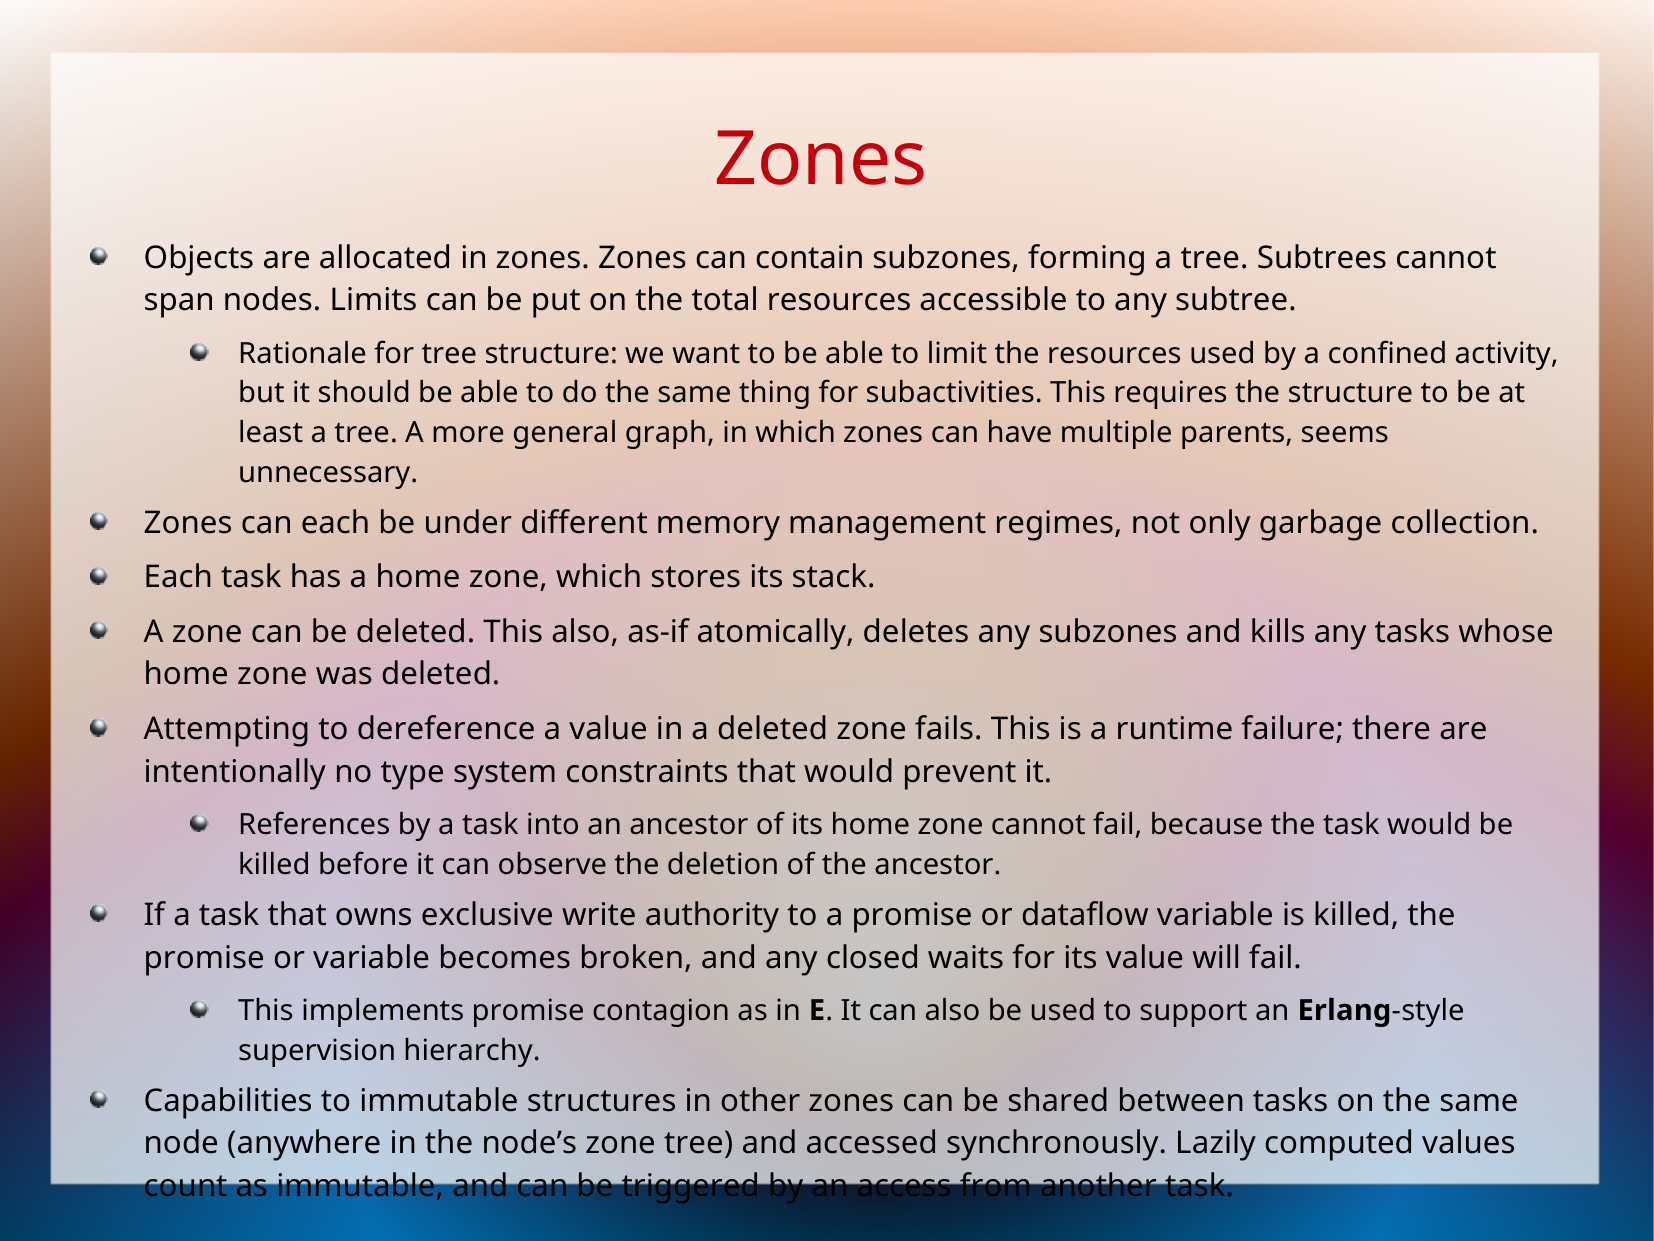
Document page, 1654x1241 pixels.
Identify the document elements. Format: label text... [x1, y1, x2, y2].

list Objects are allocated in zones. Zones can contain subzones, forming a tree. Subtrees cannot span nodes. Limits can be put on the total resources accessible to any subtree. Rationale for tree structure: we want to be able to limit the resources used by a confined activity, but it should be able to do the same thing for subactivities. This requires the structure to be at least a tree. A more general graph, in which zones can have multiple parents, seems unnecessary. Zones can each be under different memory management regimes, not only garbage collection. Each task has a home zone, which stores its stack. A zone can be deleted. This also, as-if atomically, deletes any subzones and kills any tasks whose home zone was deleted. Attempting to dereference a value in a deleted zone fails. This is a runtime failure; there are intentionally no type system constraints that would prevent it. References by a task into an ancestor of its home zone cannot fail, because the task would be killed before it can observe the deletion of the ancestor. If a task that owns exclusive write authority to a promise or dataflow variable is killed, the promise or variable becomes broken, and any closed waits for its value will fail. This implements promise contagion as in E. It can also be used to support an Erlang-style supervision hierarchy. Capabilities to immutable structures in other zones can be shared between tasks on the same node (anywhere in the node’s zone tree) and accessed synchronously. Lazily computed values count as immutable, and can be triggered by an access from another task. [72, 234, 1561, 1075]
picture [0, 0, 1654, 1241]
title Zones [76, 59, 1565, 252]
